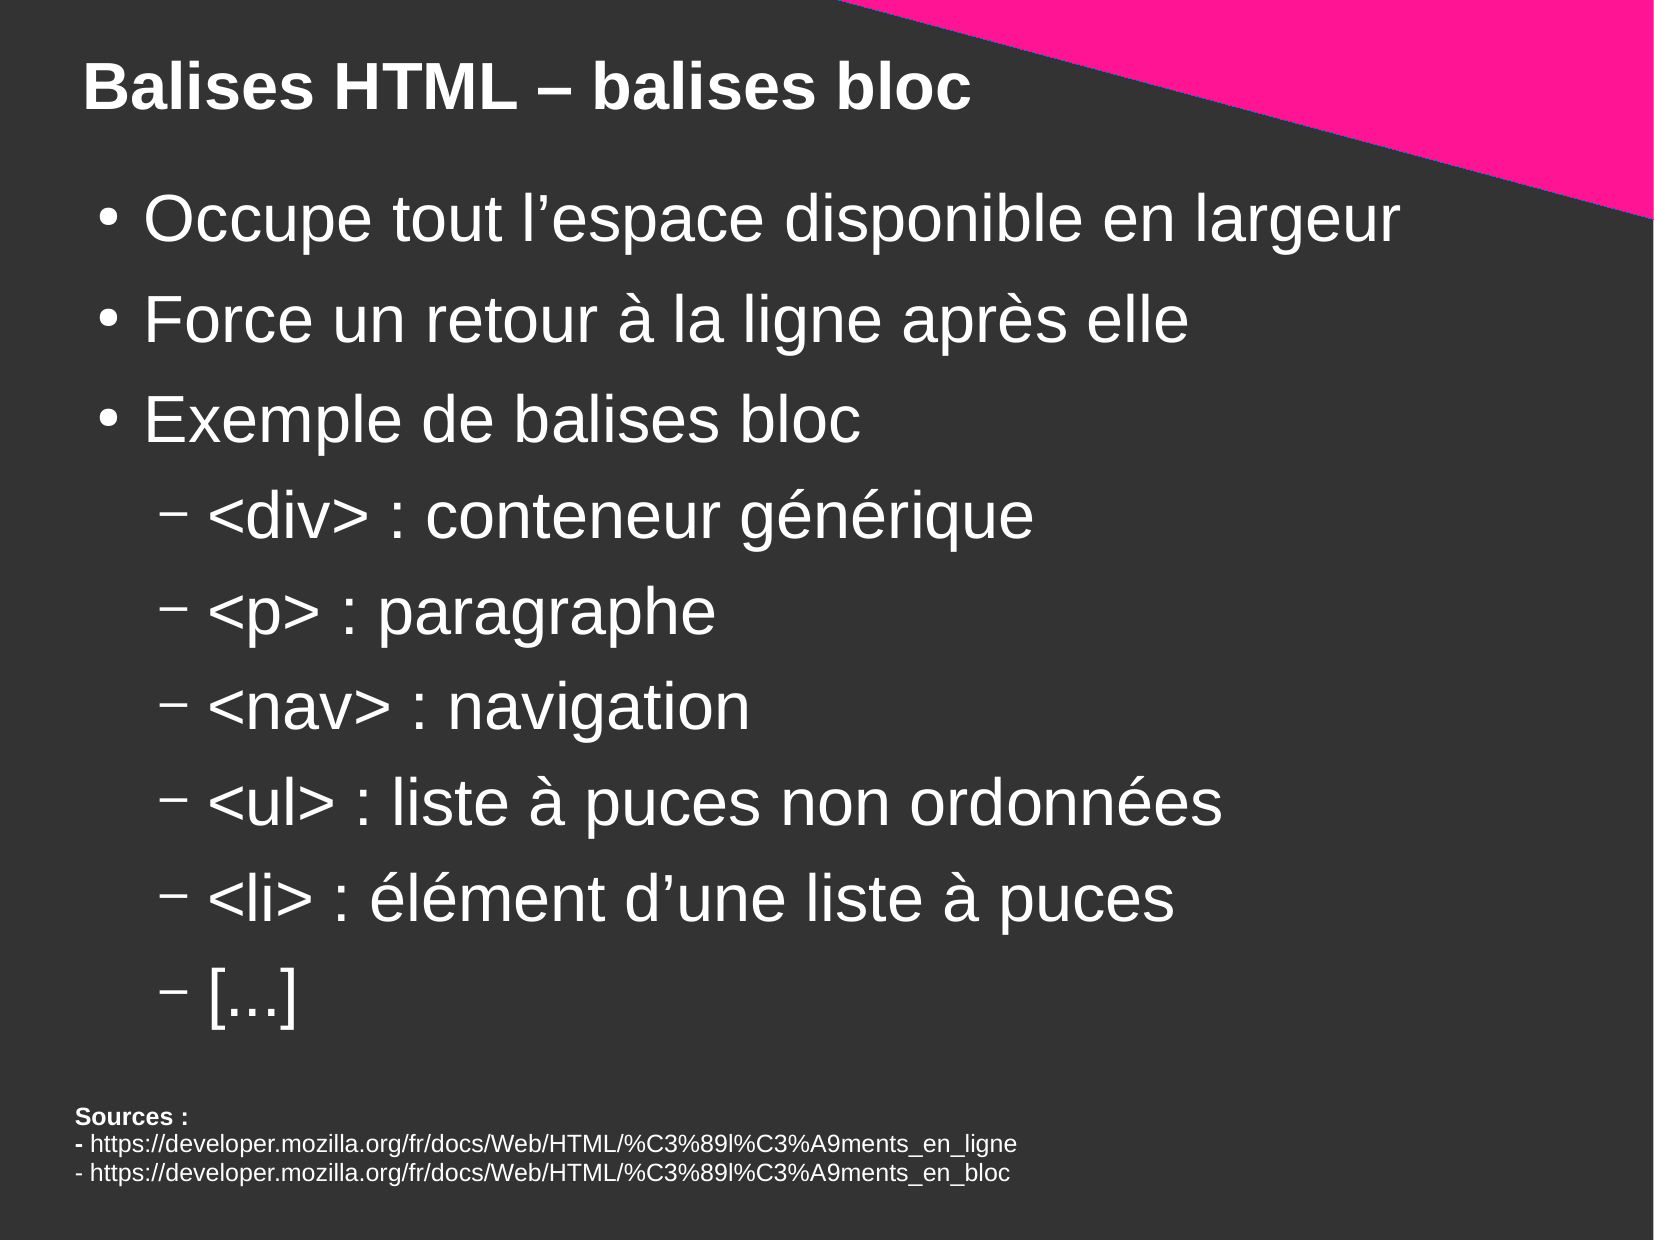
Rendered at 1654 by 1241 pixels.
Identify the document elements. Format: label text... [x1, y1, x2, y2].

title Balises HTML – balises bloc [82, 49, 1437, 162]
text_box Sources : - https://developer.mozilla.org/fr/docs/Web/HTML/%C3%89l%C3%A9ments_en_ligne - https://developer.mozilla.org/fr/docs/Web/HTML/%C3%89l%C3%A9ments_en_bloc [59, 1094, 1546, 1227]
text_box [838, 0, 1654, 220]
list Occupe tout l’espace disponible en largeur Force un retour à la ligne après elle Exemple de balises bloc <div> : conteneur générique <p> : paragraphe <nav> : navigation <ul> : liste à puces non ordonnées <li> : élément d’une liste à puces [...] [80, 180, 1620, 1035]
